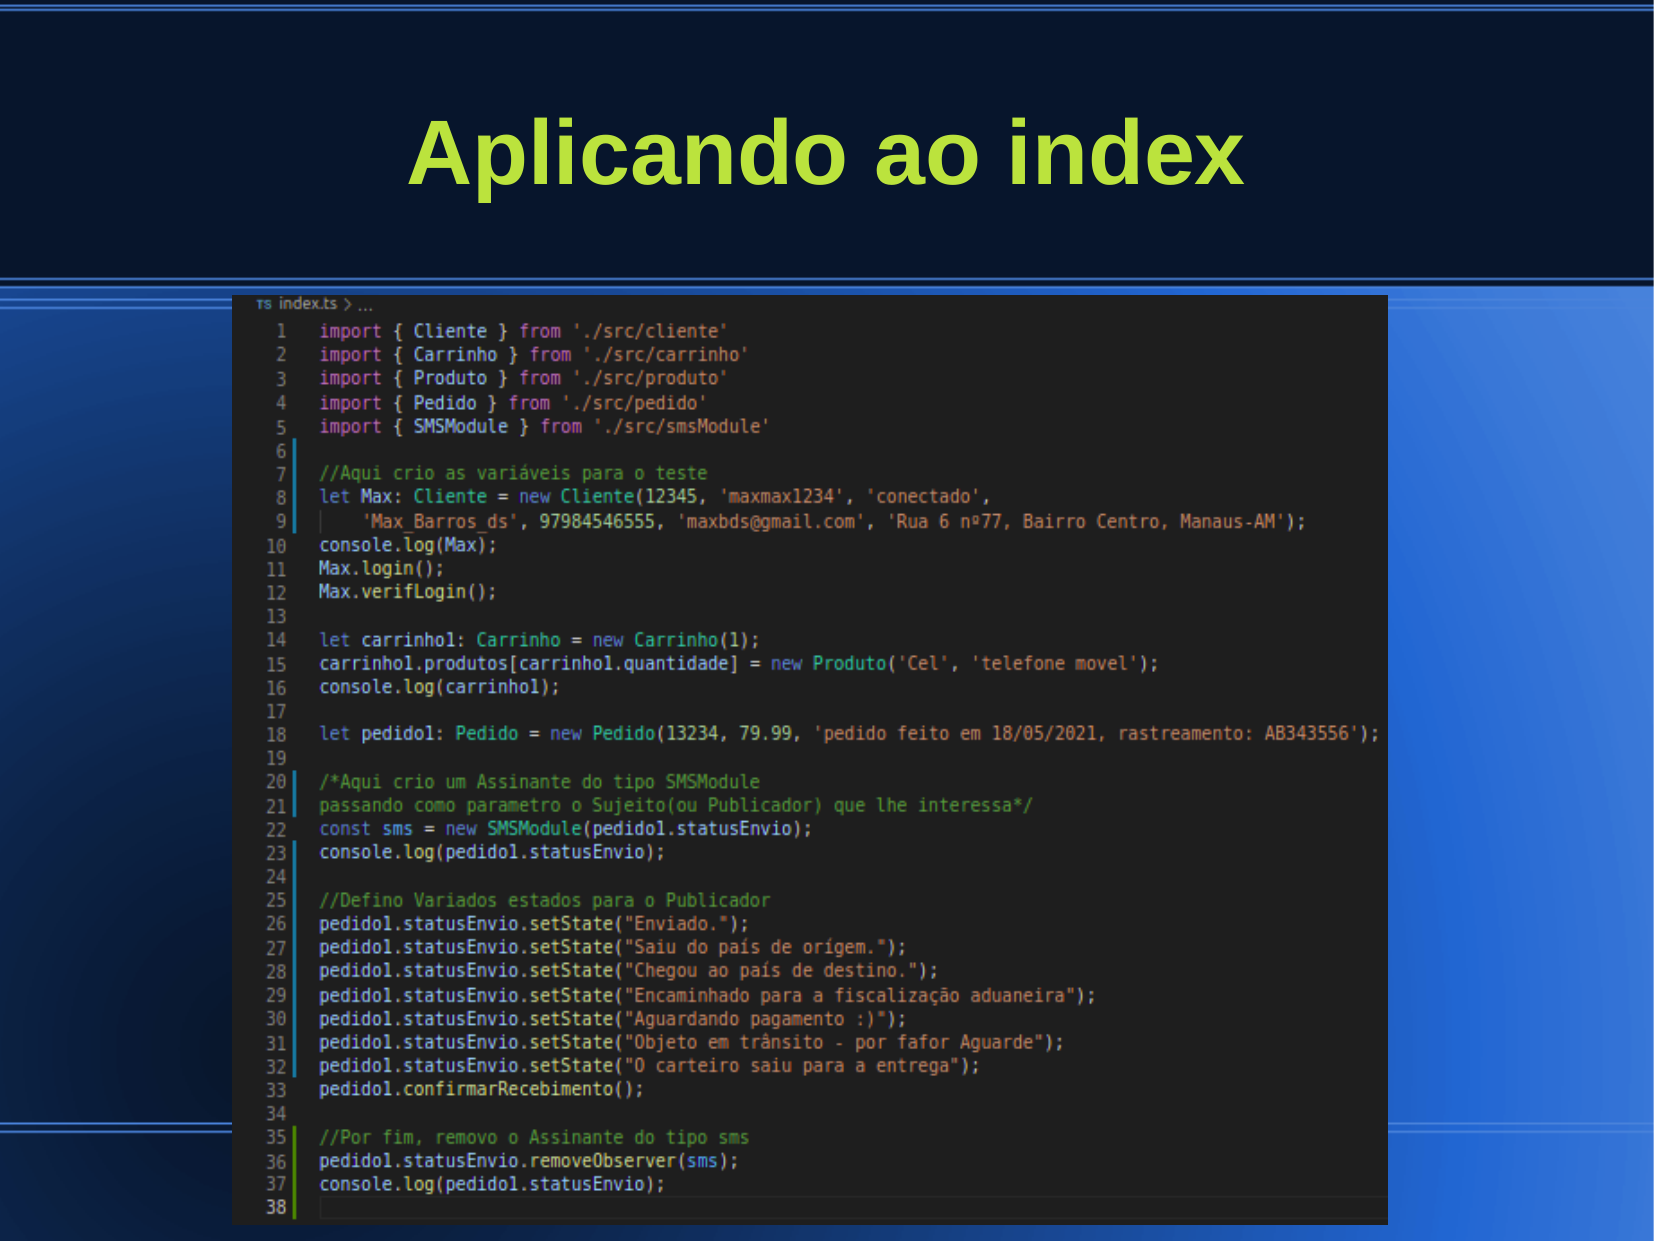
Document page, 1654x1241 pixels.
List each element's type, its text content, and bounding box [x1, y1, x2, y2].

picture [0, 0, 1654, 1241]
title Aplicando ao index [82, 49, 1571, 257]
